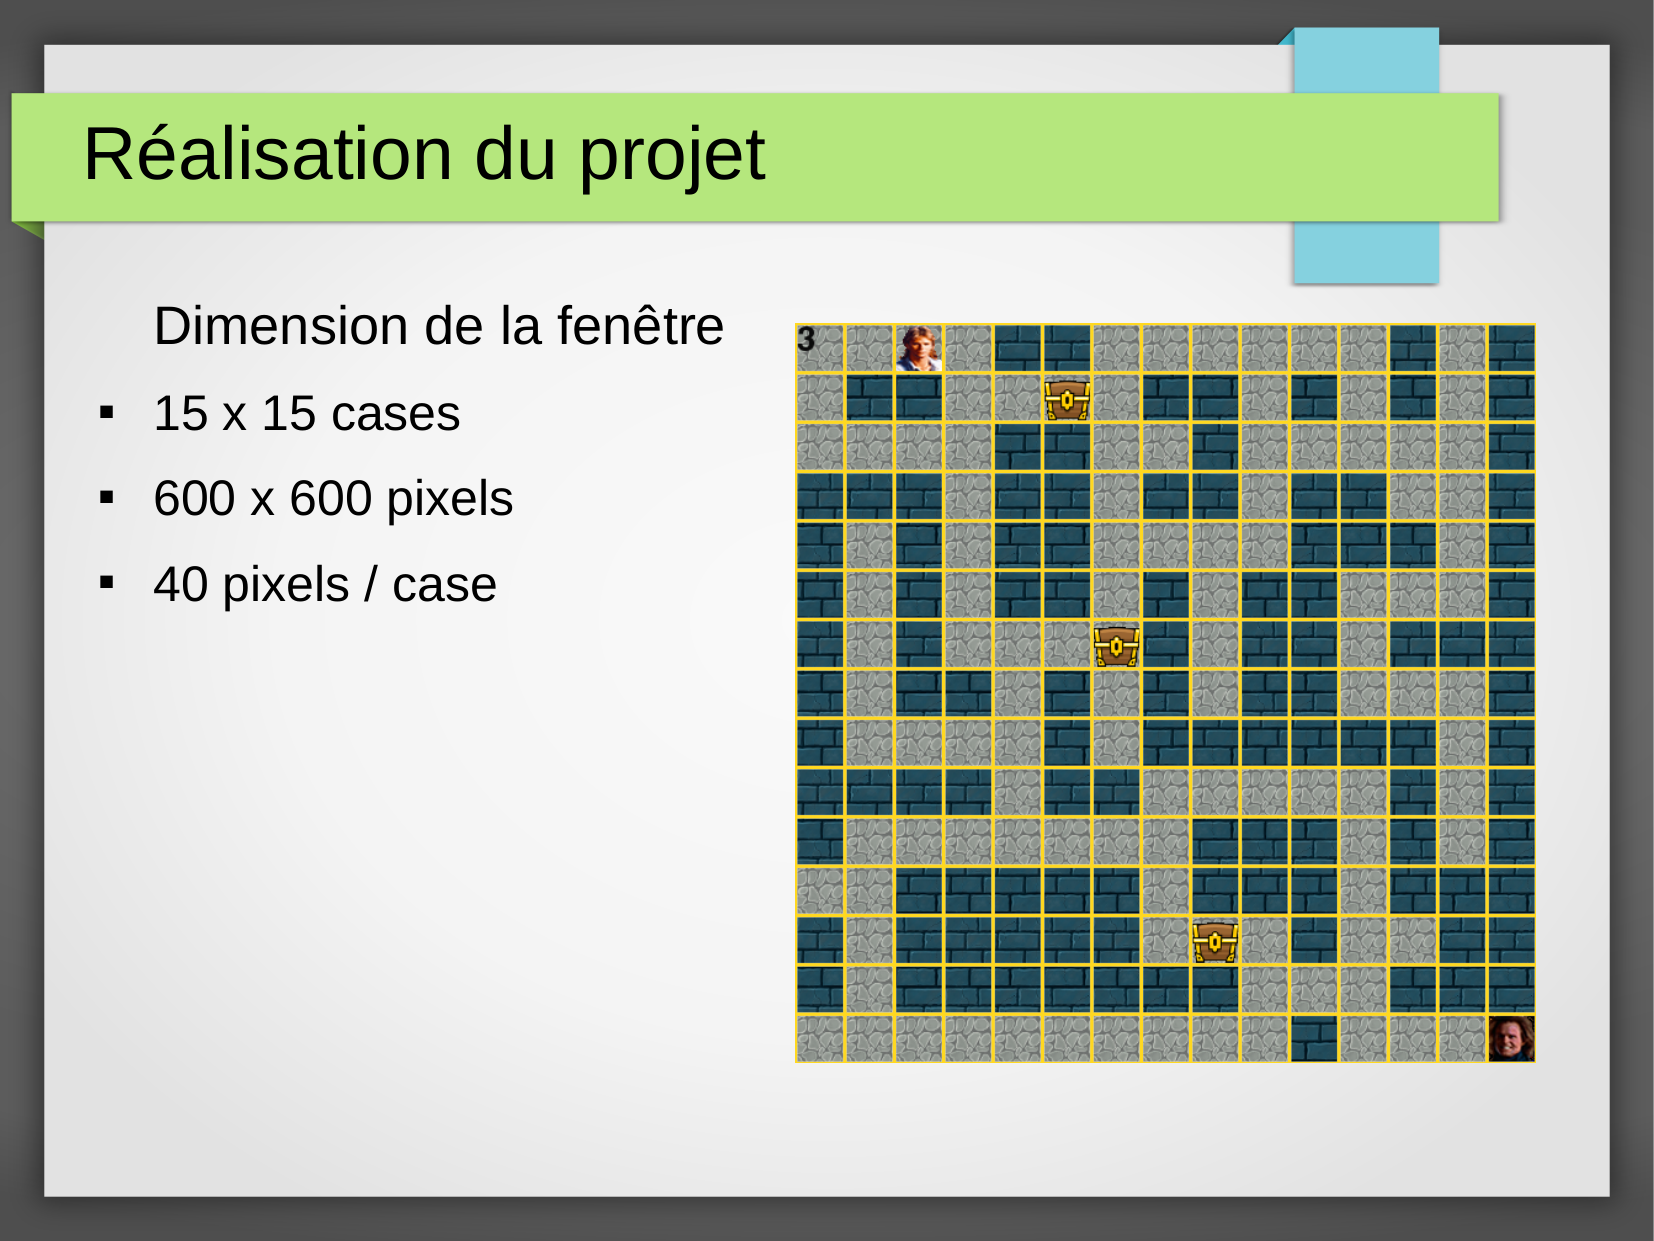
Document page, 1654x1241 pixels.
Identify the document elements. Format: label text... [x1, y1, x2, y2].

title Réalisation du projet [82, 94, 1264, 213]
list Dimension de la fenêtre 15 x 15 cases 600 x 600 pixels 40 pixels / case [82, 295, 1571, 1015]
picture [0, 0, 1654, 1241]
